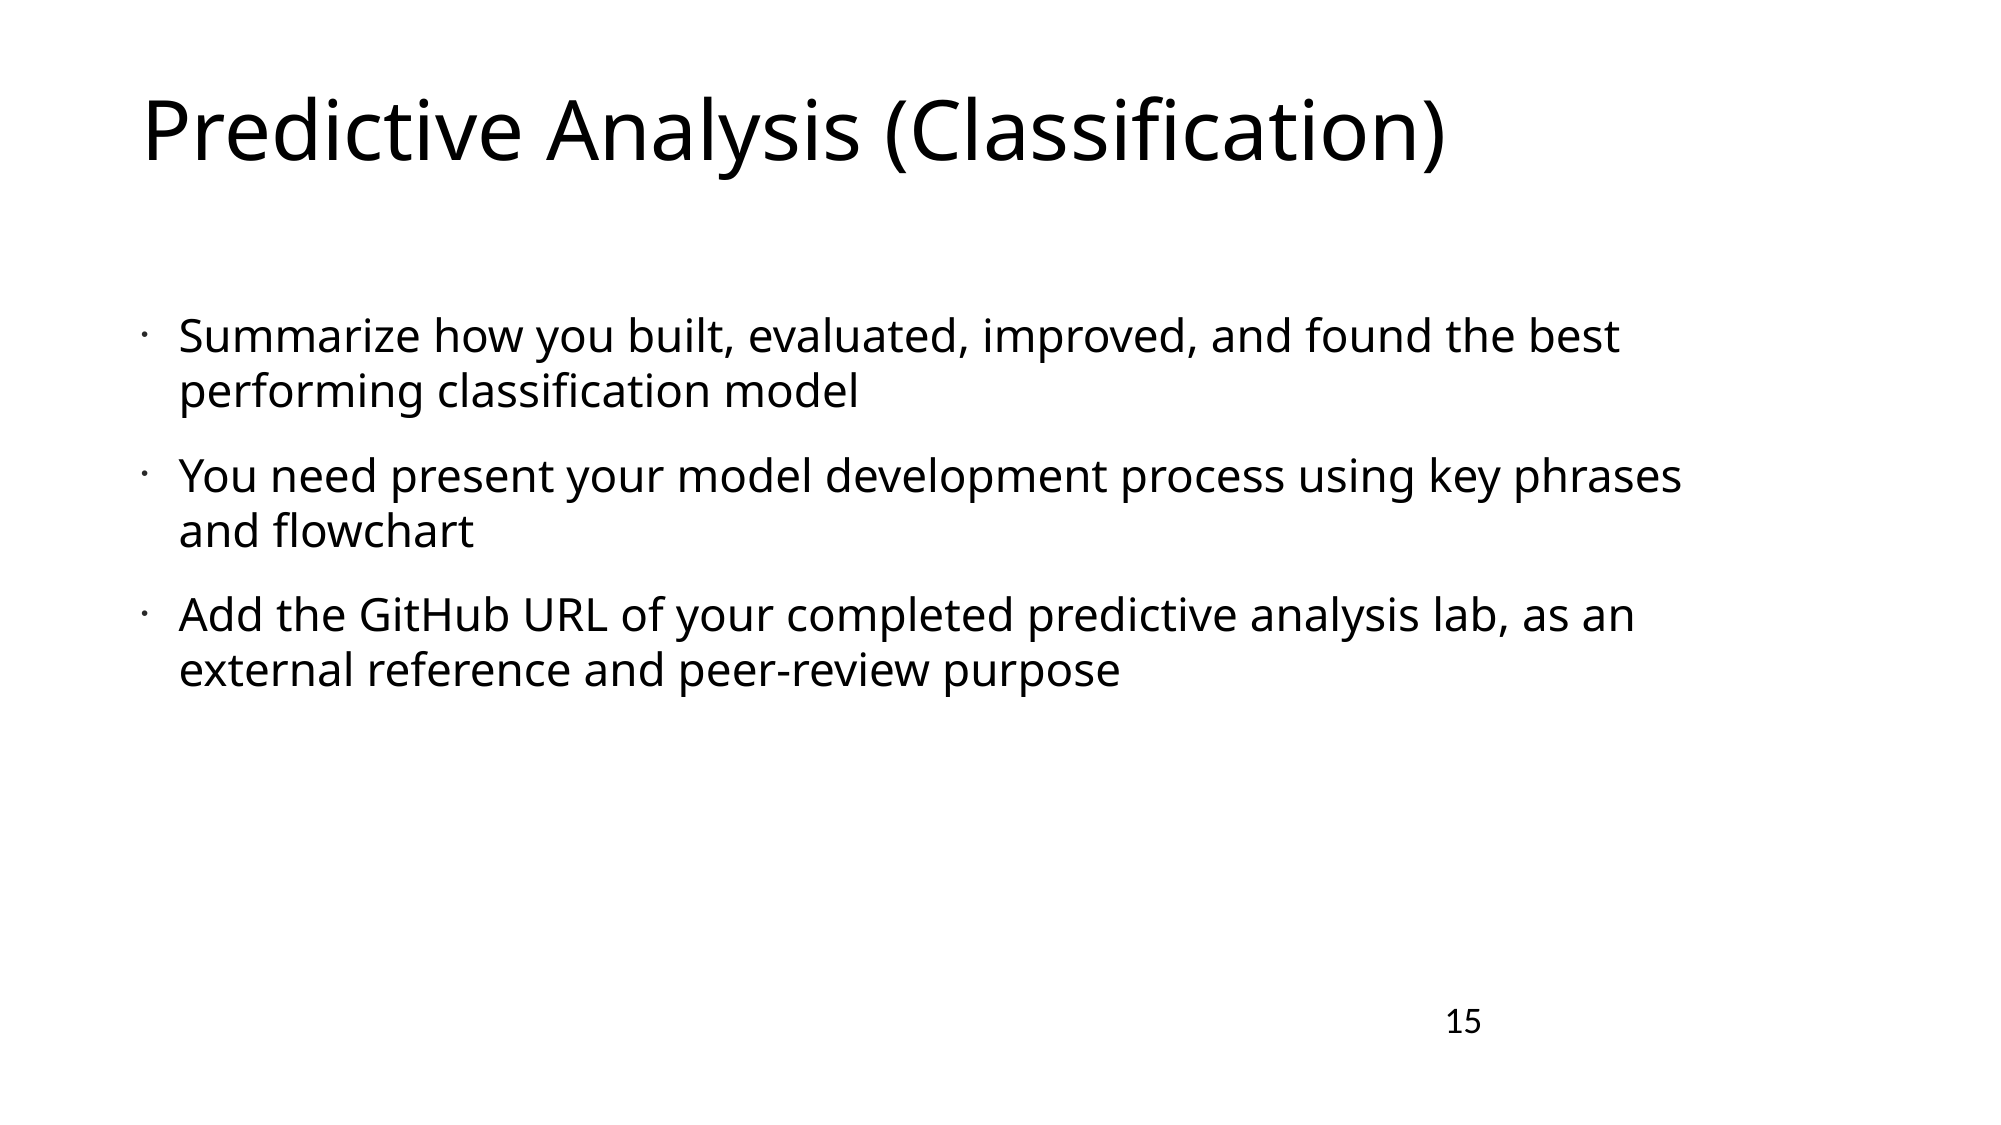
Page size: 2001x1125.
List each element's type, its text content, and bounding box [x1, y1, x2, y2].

text_box Predictive Analysis (Classification) [126, 88, 1852, 179]
list Summarize how you built, evaluated, improved, and found the best performing classification model You need present your model development process using key phrases and flowchart Add the GitHub URL of your completed predictive analysis lab, as an external reference and peer-review purpose [126, 299, 1725, 1014]
slide_number <szám> [1429, 988, 1880, 1055]
